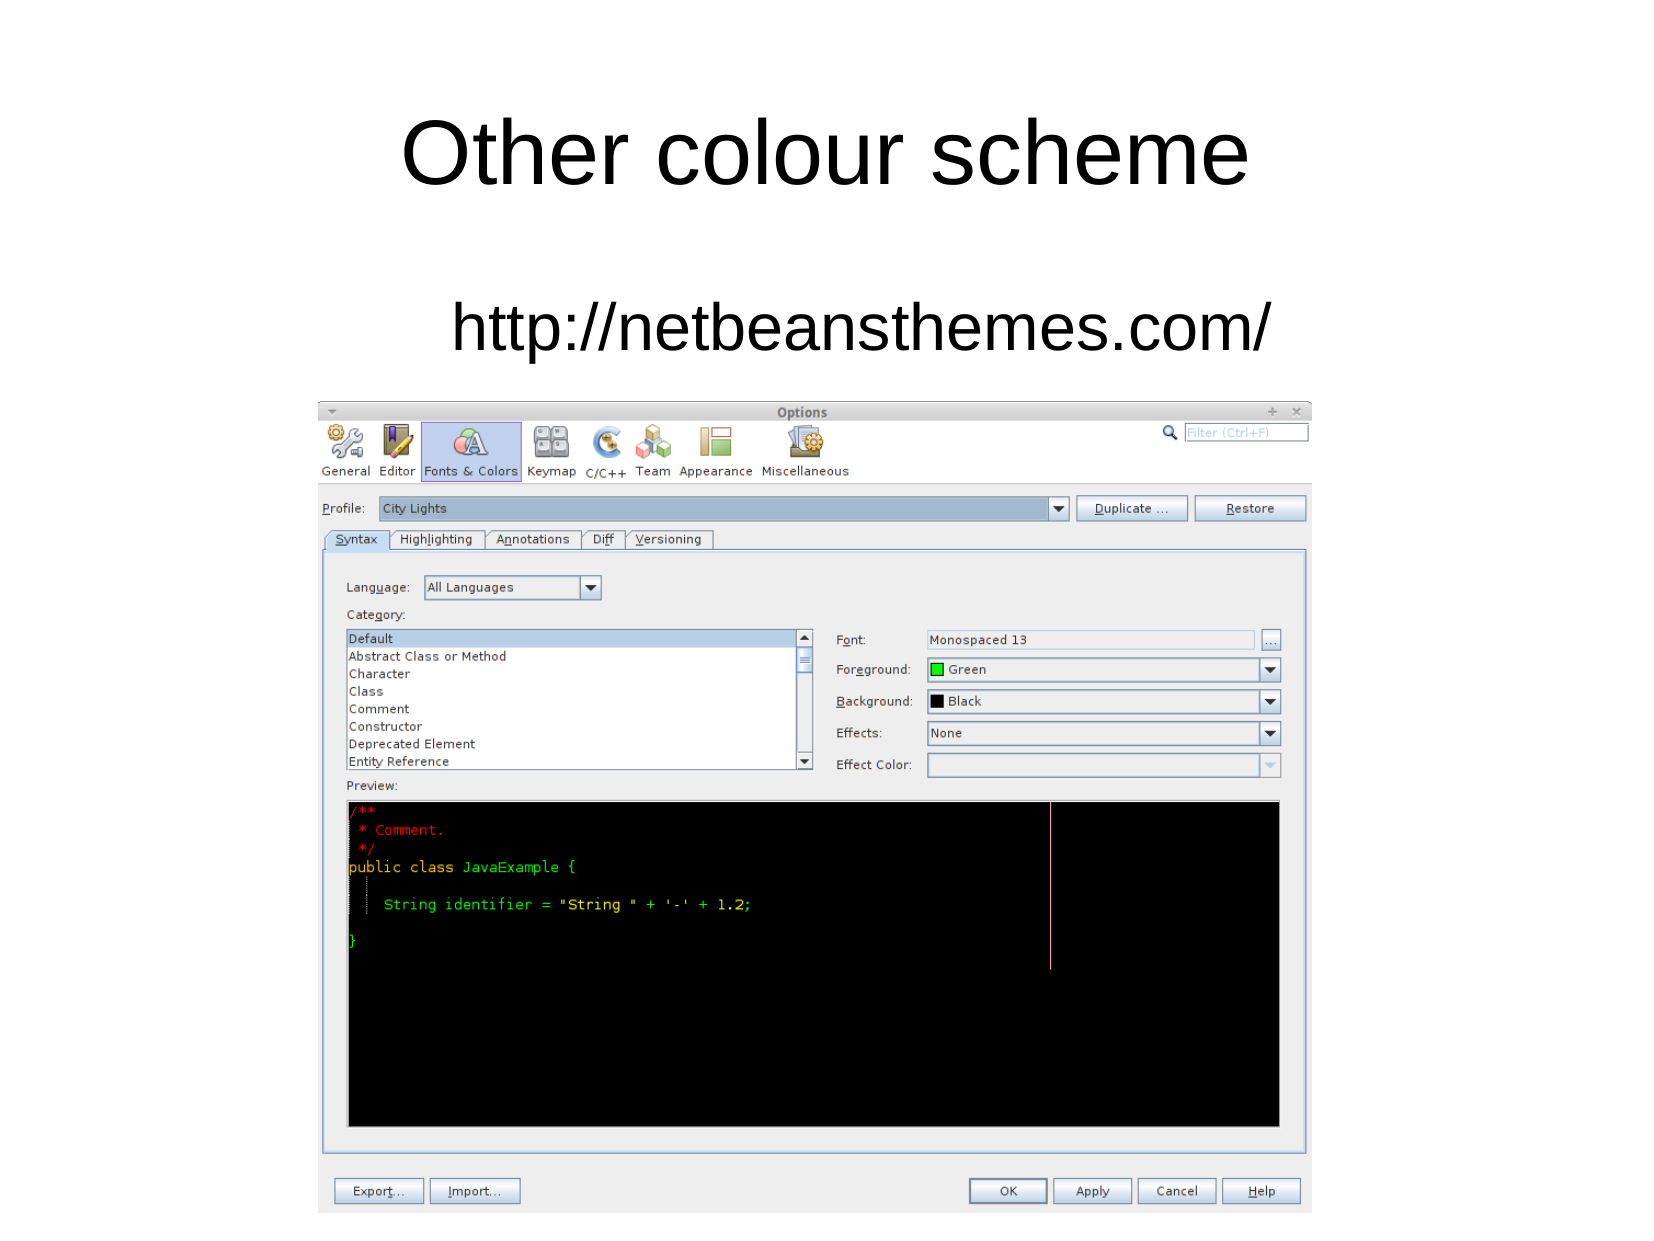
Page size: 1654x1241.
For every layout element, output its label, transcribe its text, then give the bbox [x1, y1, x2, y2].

picture [318, 401, 1312, 1213]
title Other colour scheme [82, 49, 1571, 257]
list http://netbeansthemes.com/ [82, 290, 1571, 1010]
